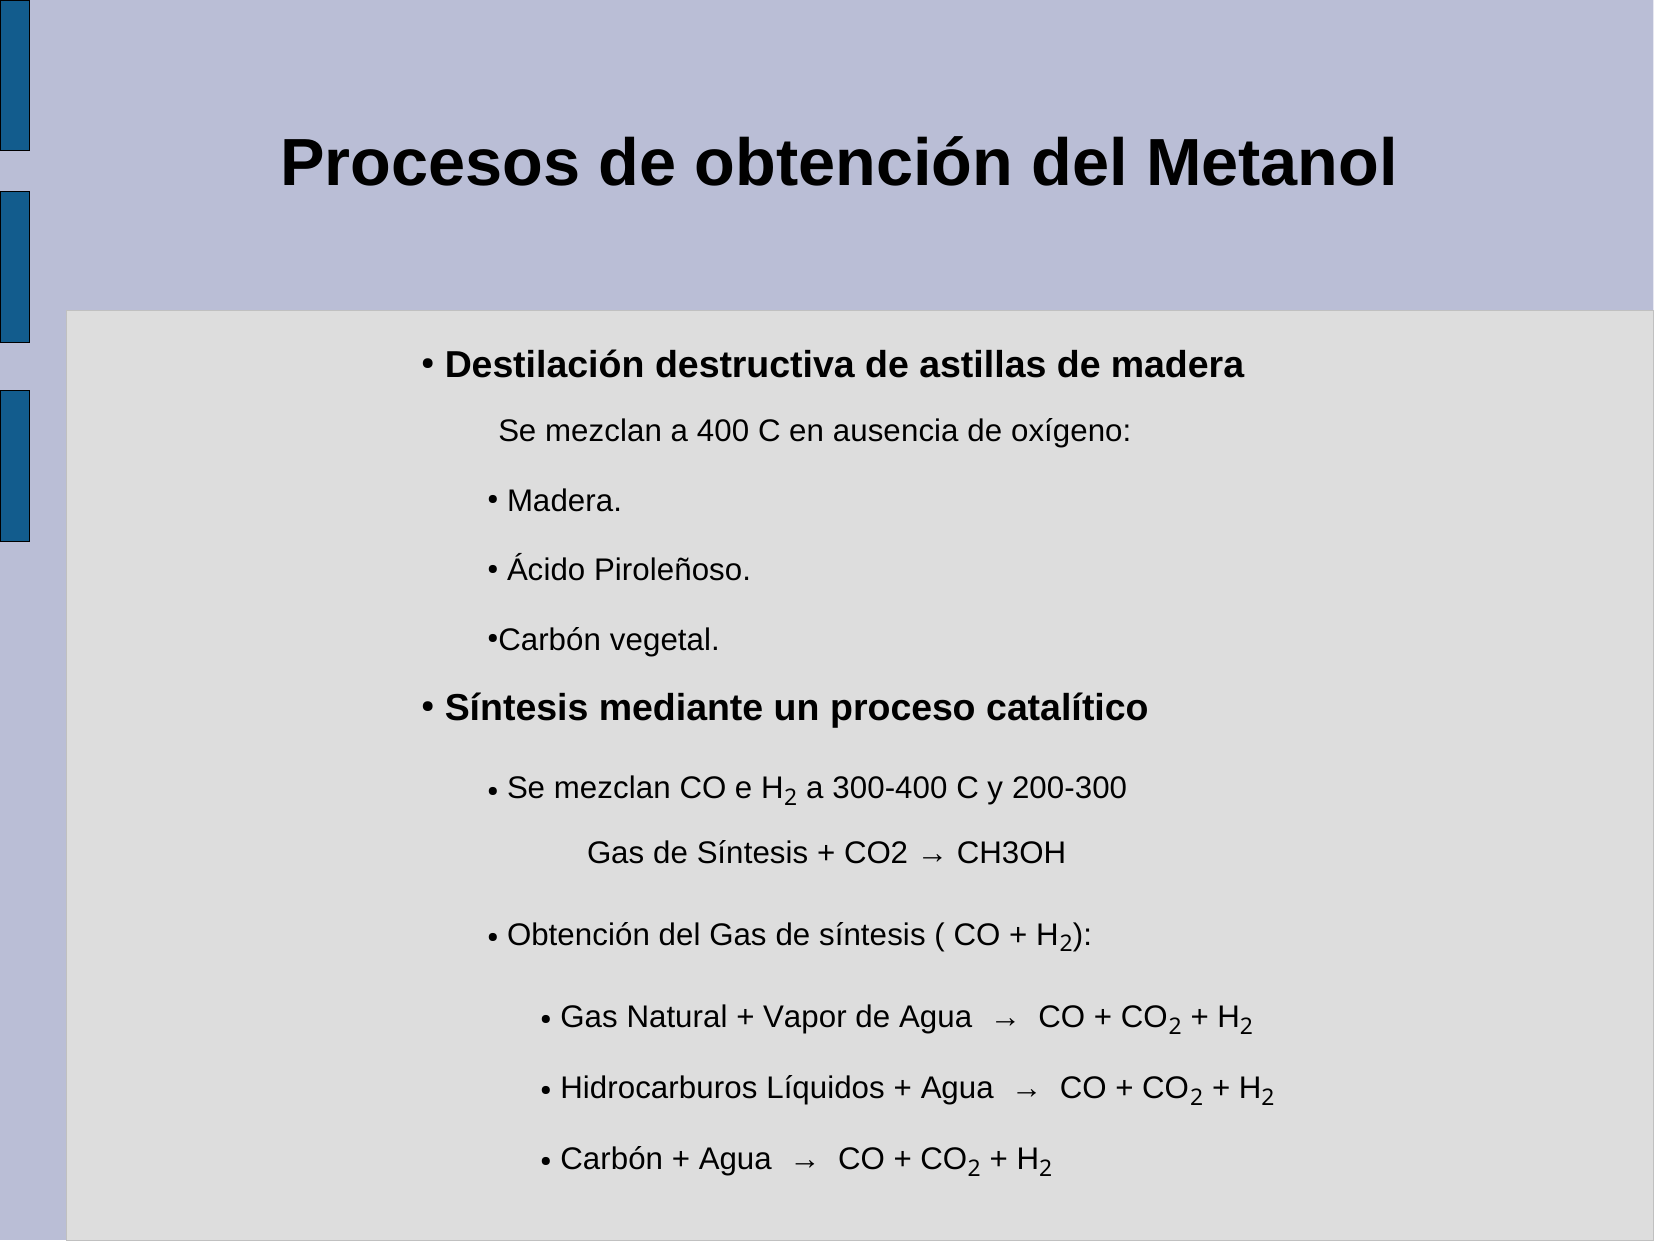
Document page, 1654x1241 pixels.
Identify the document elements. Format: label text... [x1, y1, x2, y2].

text_box Síntesis mediante un proceso catalítico [406, 679, 1329, 743]
text_box Gas de Síntesis + CO2 → CH3OH [561, 828, 1152, 909]
text_box Se mezclan a 400 C en ausencia de oxígeno: Madera. Ácido Piroleñoso. Carbón vegetal. [472, 406, 1182, 694]
text_box Destilación destructiva de astillas de madera [406, 336, 1329, 400]
text_box Gas Natural + Vapor de Agua → CO + CO2 + H2 [525, 992, 1300, 1058]
text_box Carbón + Agua → CO + CO2 + H2 [525, 1133, 1235, 1199]
text_box Obtención del Gas de síntesis ( CO + H2): [472, 909, 1182, 975]
text_box Hidrocarburos Líquidos + Agua → CO + CO2 + H2 [525, 1062, 1329, 1128]
text_box Procesos de obtención del Metanol [265, 117, 1477, 218]
text_box Se mezclan CO e H2 a 300-400 C y 200-300 [472, 763, 1182, 861]
